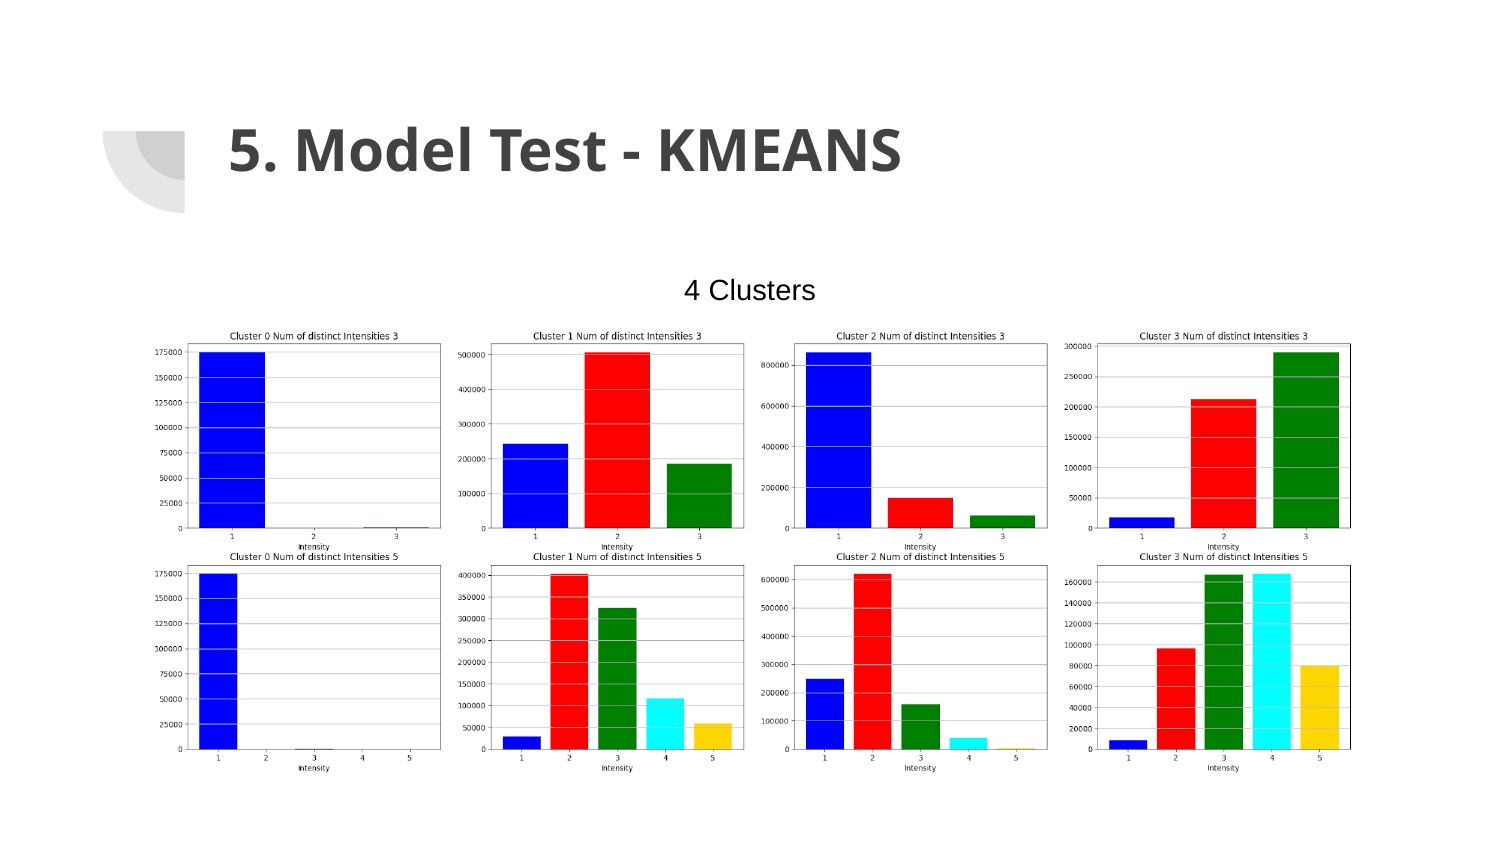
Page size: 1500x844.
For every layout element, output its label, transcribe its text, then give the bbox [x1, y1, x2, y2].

picture [0, 279, 1500, 816]
text_box 4 Clusters [669, 255, 871, 313]
title 5. Model Test - KMEANS [213, 98, 1368, 263]
